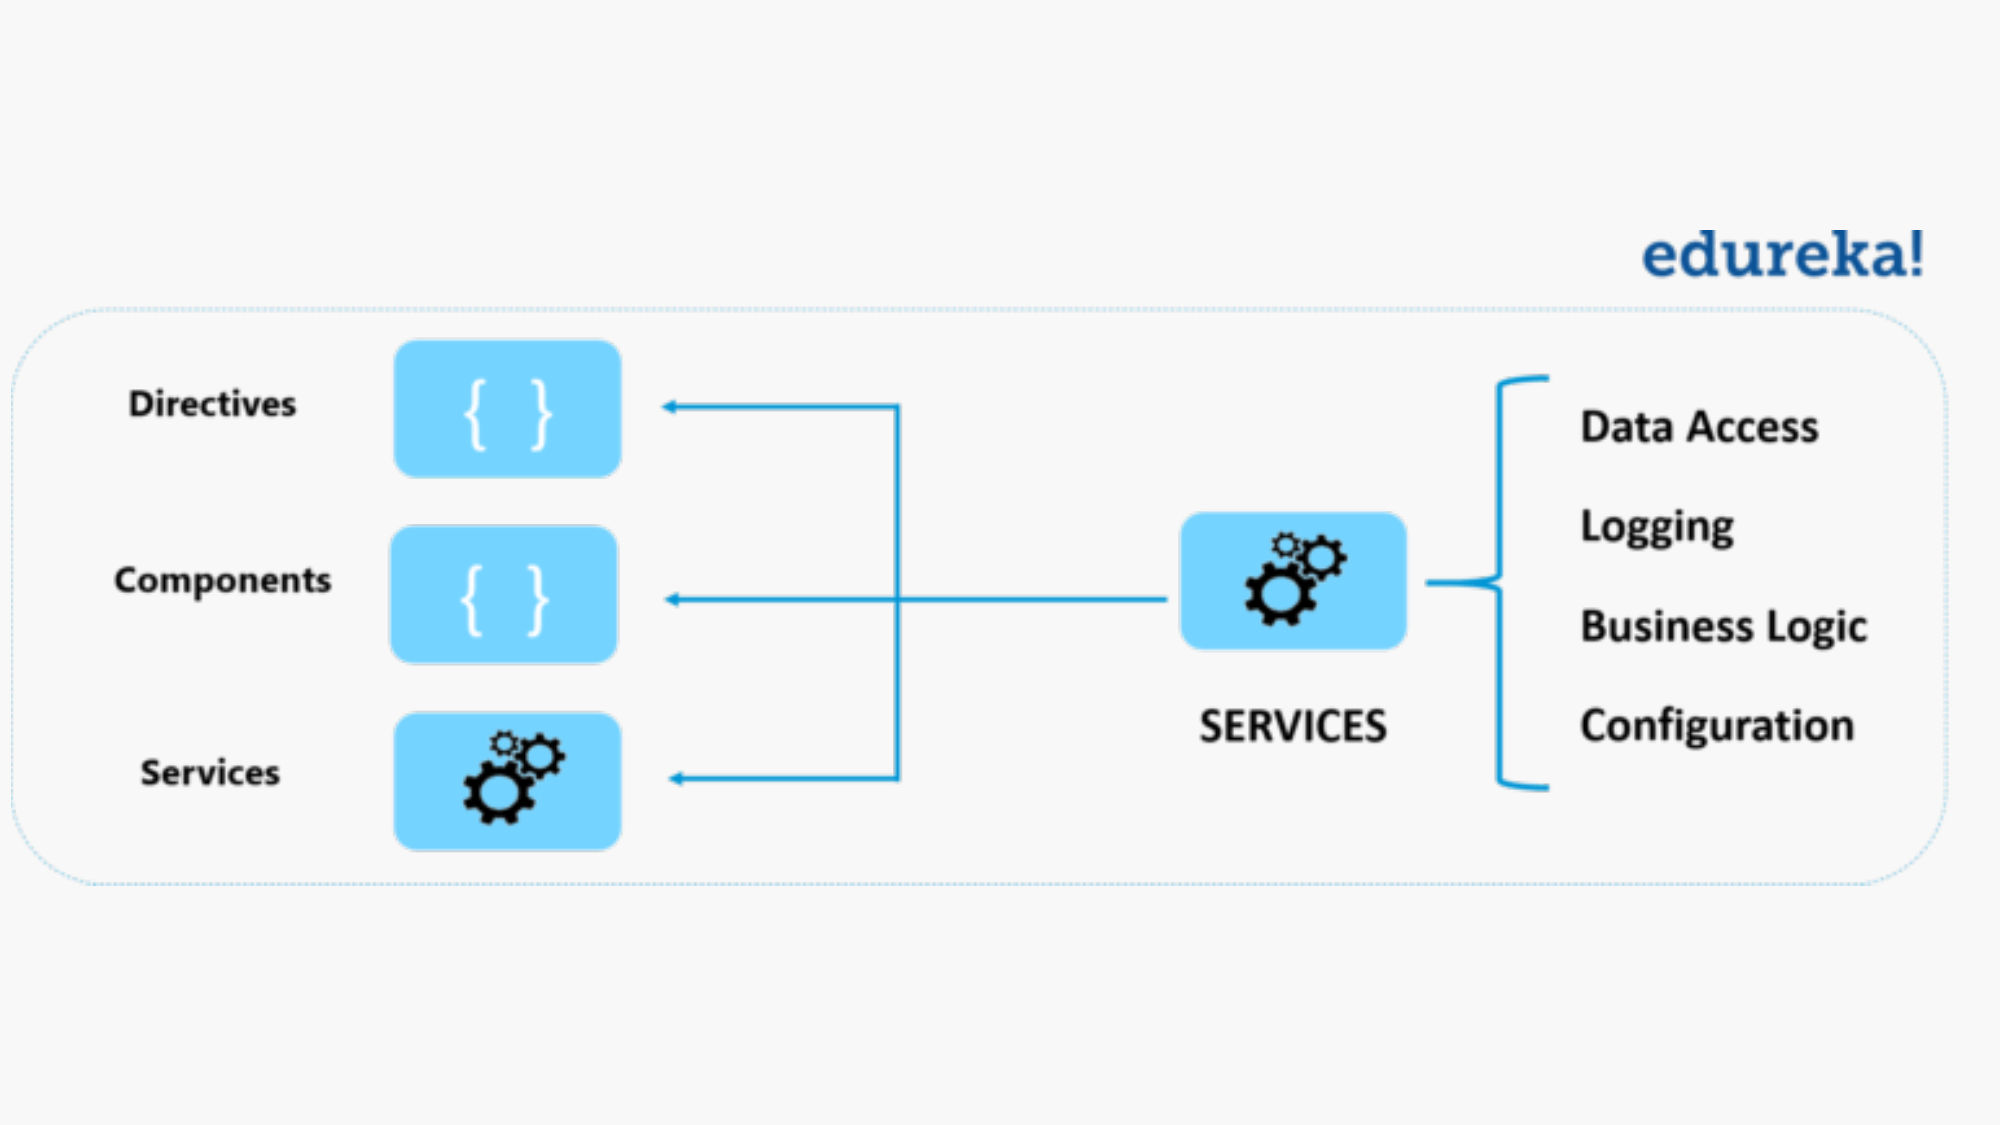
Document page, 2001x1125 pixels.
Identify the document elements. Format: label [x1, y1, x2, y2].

picture [11, 230, 2000, 886]
